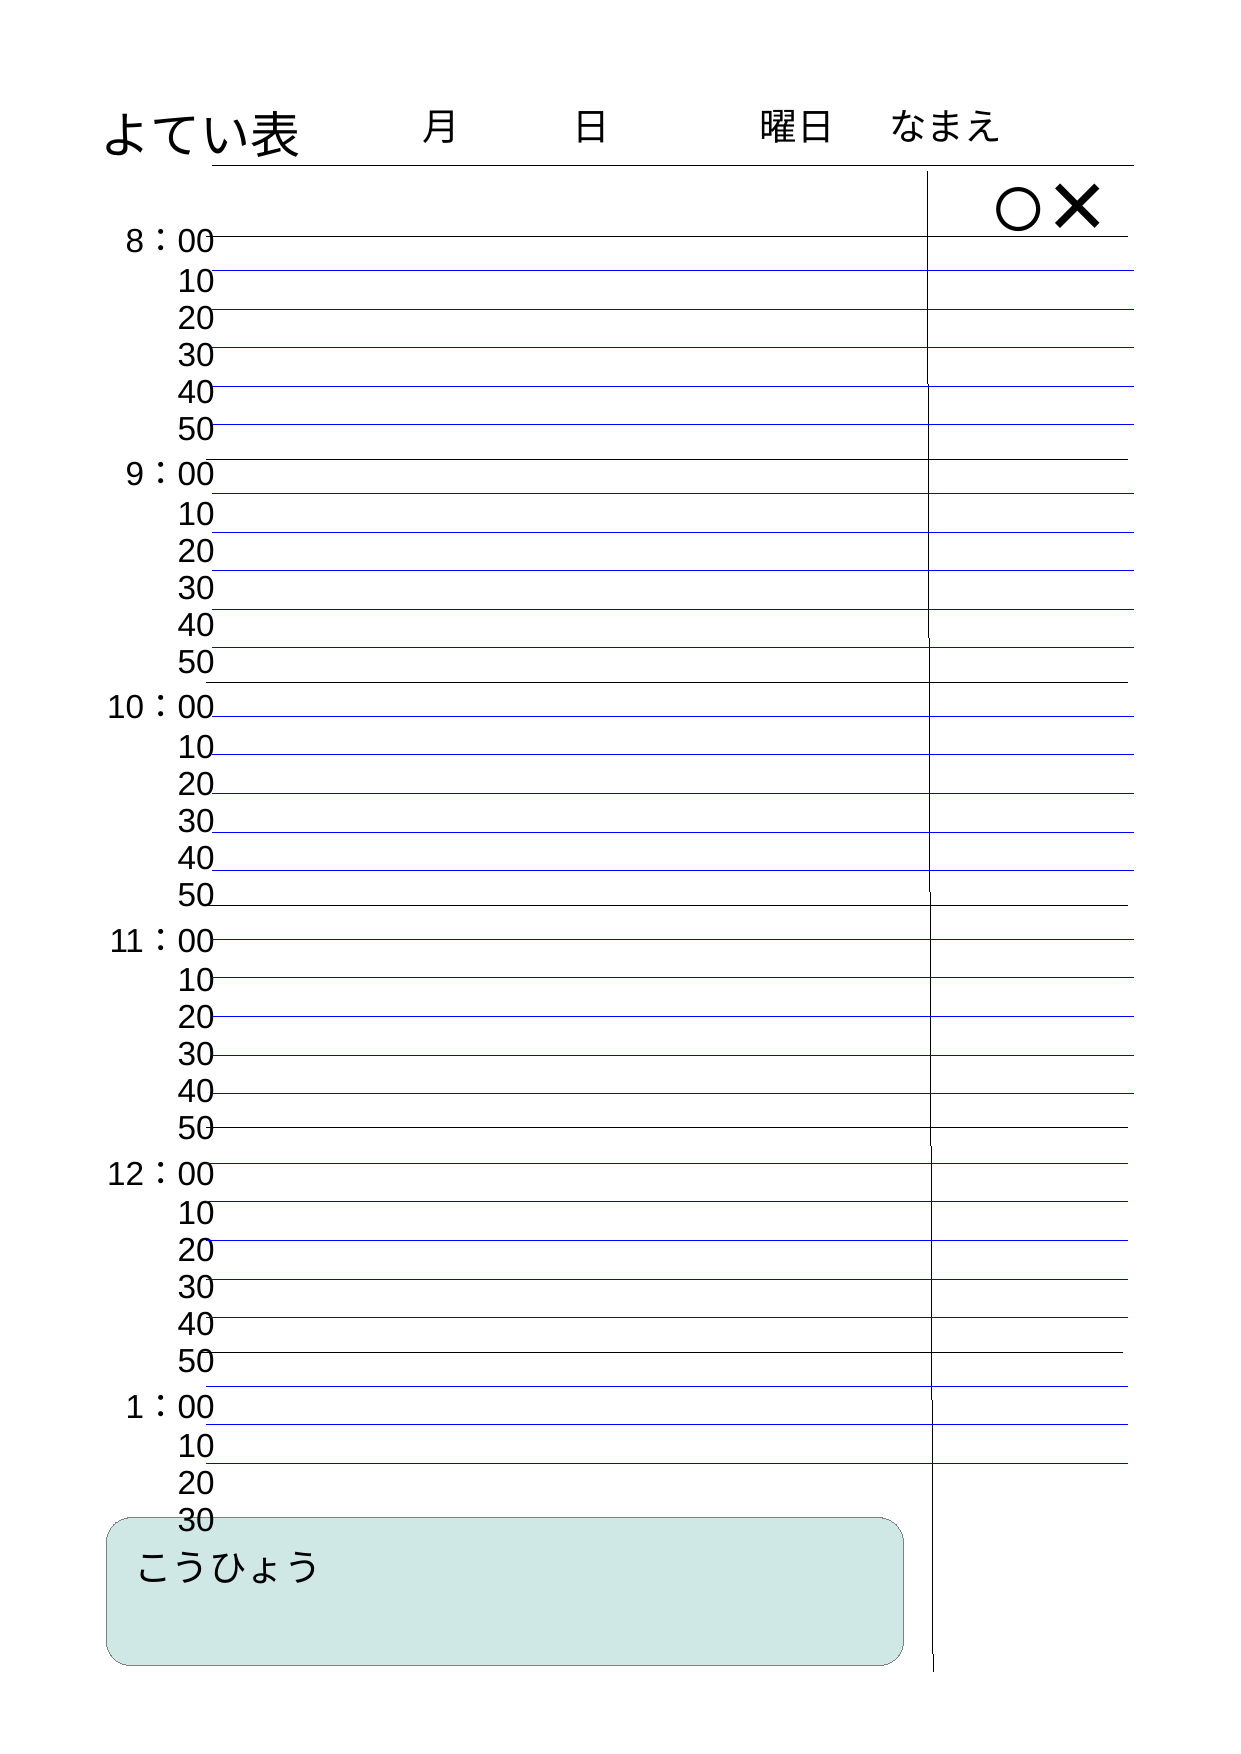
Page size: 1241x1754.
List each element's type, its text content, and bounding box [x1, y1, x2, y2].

text_box [200, 1517, 210, 1529]
text_box [106, 1517, 904, 1666]
text_box ○× [973, 141, 1123, 269]
text_box よてい表 [86, 88, 302, 154]
text_box [296, 1563, 311, 1580]
text_box [192, 1522, 200, 1530]
text_box こうひょう [119, 1530, 296, 1583]
text_box 8：00 10 20 30 40 50 9：00 10 20 30 40 50 10：00 10 20 30 40 50 11：00 10 20 30 40 50 12：00 10 20 30 40 50 1：00 10 20 30 [59, 206, 202, 1522]
text_box 月 日 曜日 なまえ [407, 89, 912, 142]
